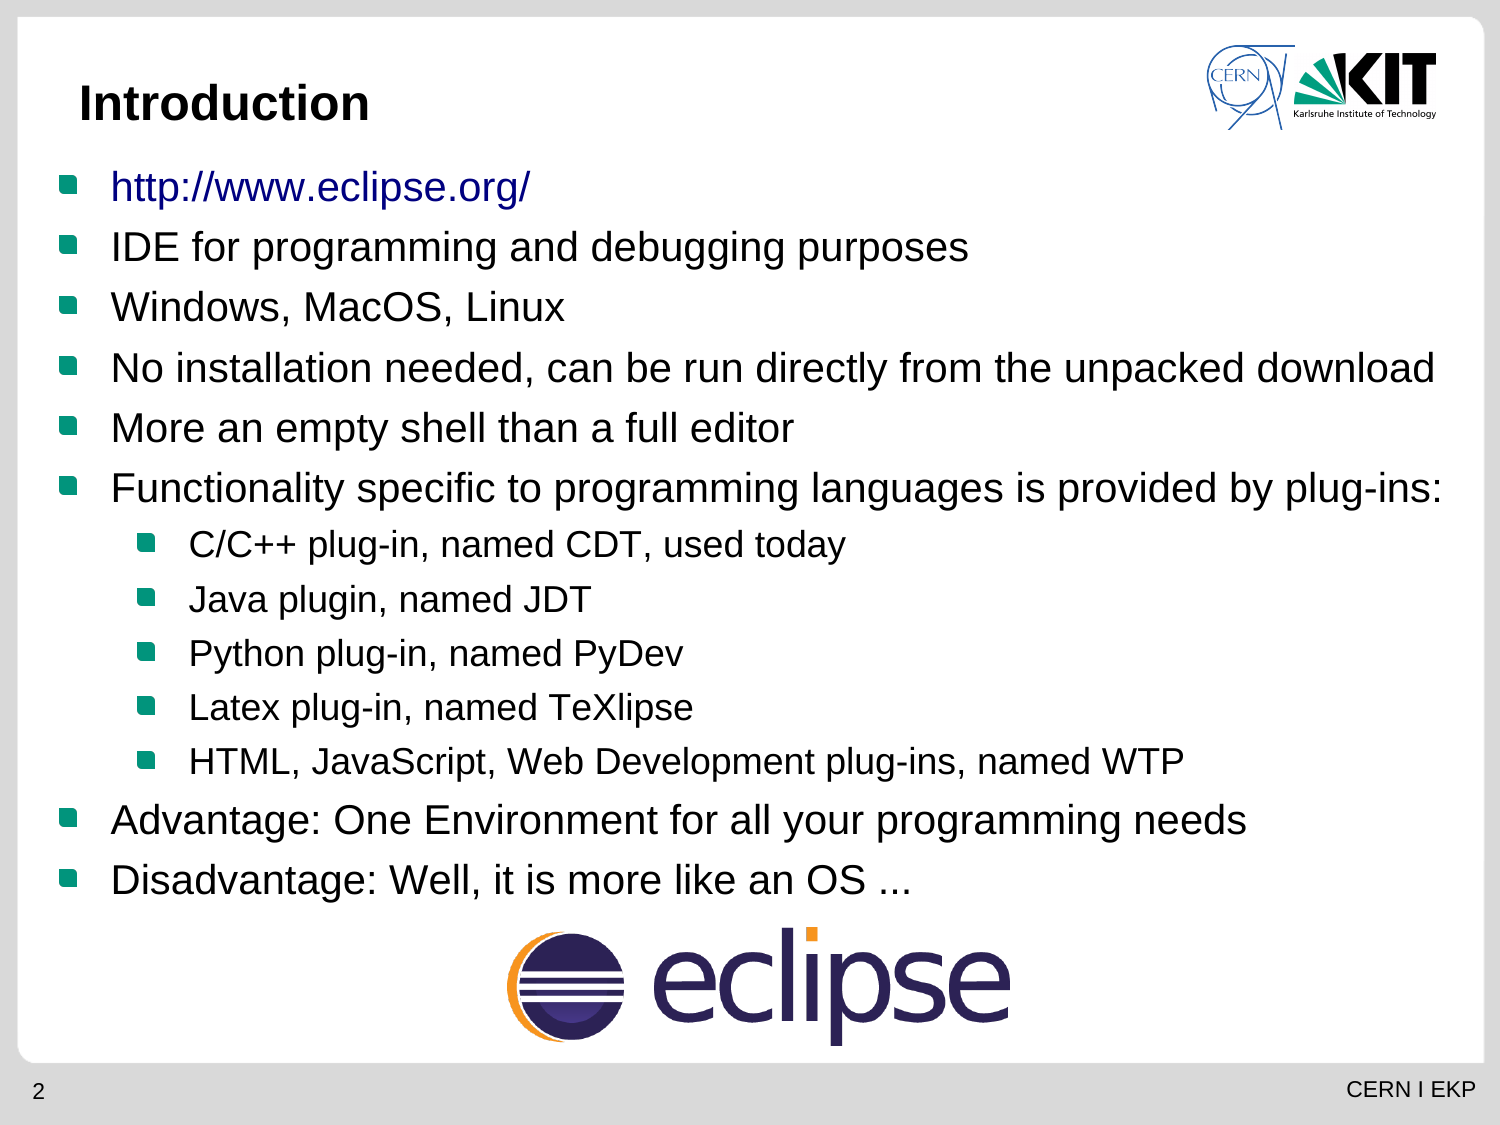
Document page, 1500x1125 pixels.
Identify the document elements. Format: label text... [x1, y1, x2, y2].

title Introduction [64, 54, 1198, 147]
picture [0, 0, 1500, 1125]
list http://www.eclipse.org/ IDE for programming and debugging purposes Windows, MacOS, Linux No installation needed, can be run directly from the unpacked download More an empty shell than a full editor Functionality specific to programming languages is provided by plug-ins: C/C++ plug-in, named CDT, used today Java plugin, named JDT Python plug-in, named PyDev Latex plug-in, named TeXlipse HTML, JavaScript, Web Development plug-ins, named WTP Advantage: One Environment for all your programming needs Disadvantage: Well, it is more like an OS ... [59, 159, 1447, 945]
